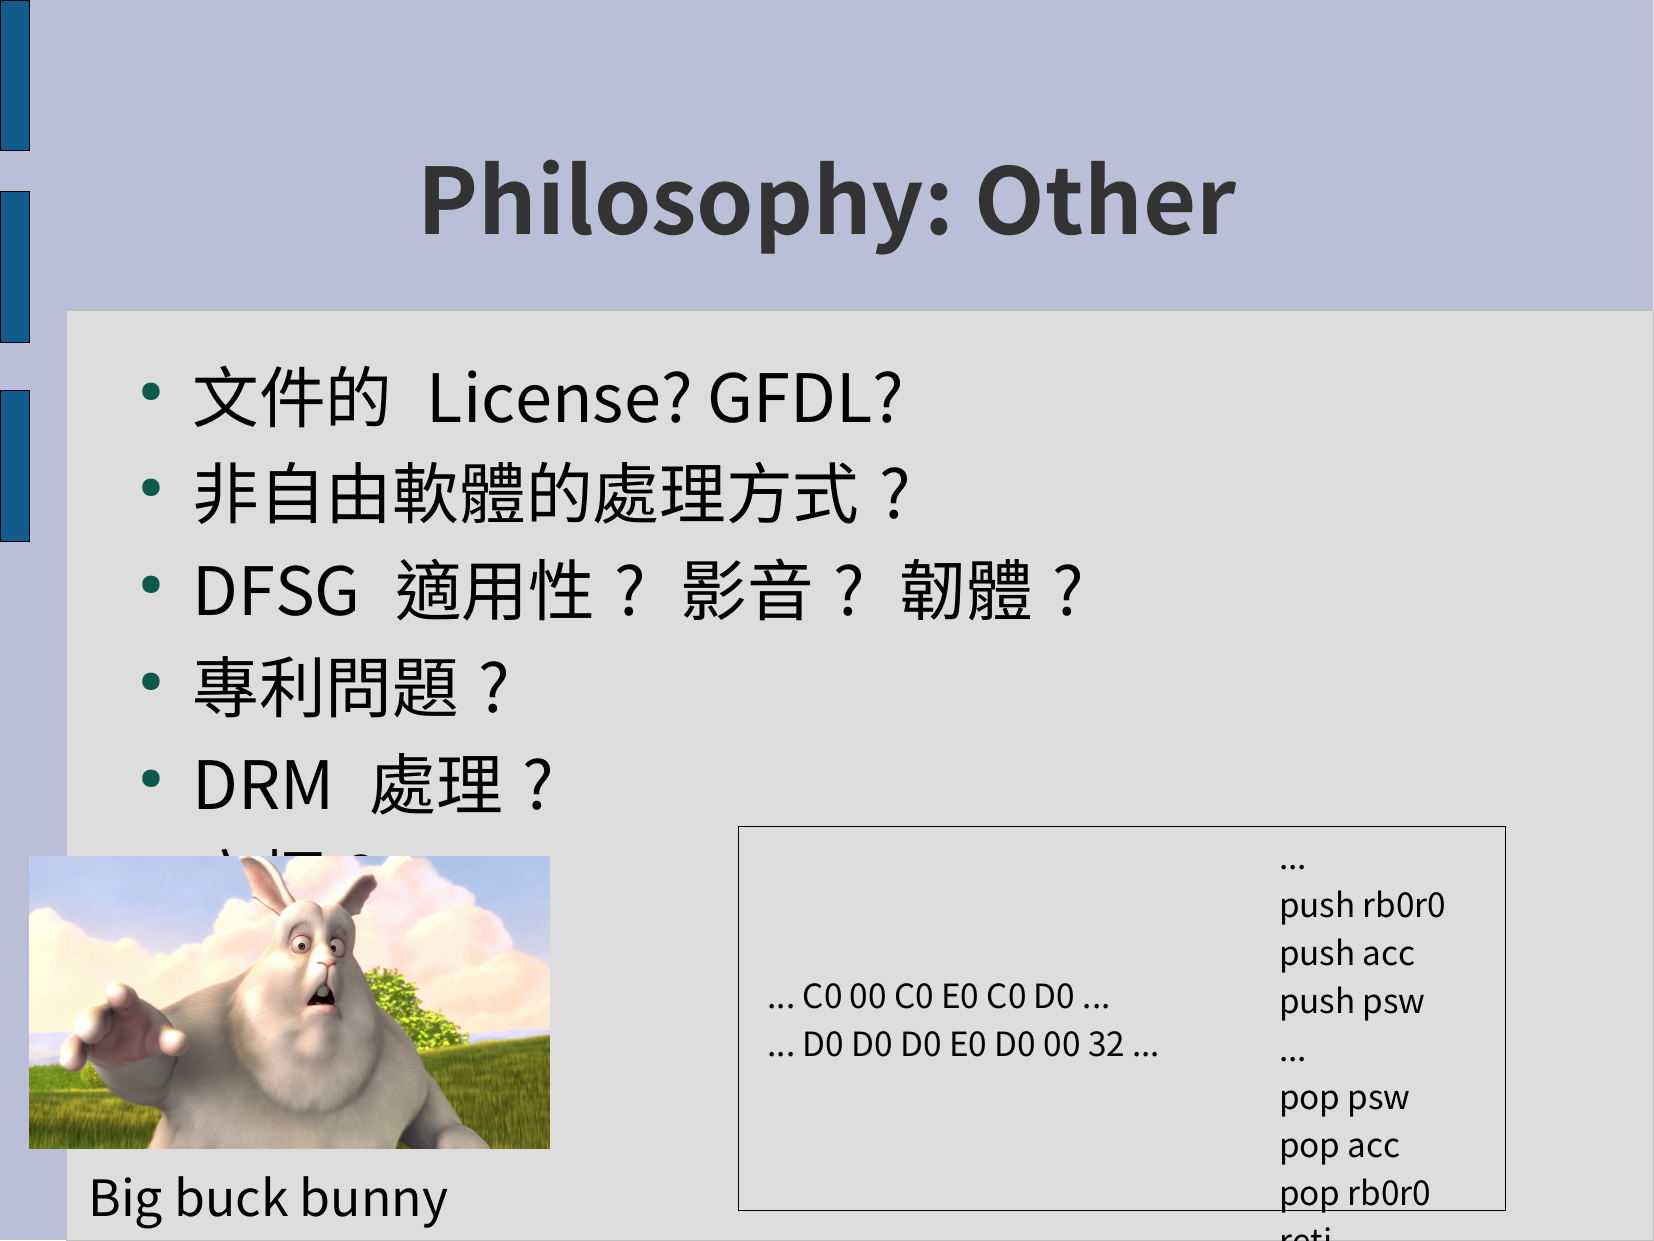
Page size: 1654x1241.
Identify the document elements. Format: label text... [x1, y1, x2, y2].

text_box Big buck bunny [88, 1158, 439, 1211]
title Philosophy: Other [121, 91, 1534, 299]
list 文件的 License? GFDL? 非自由軟體的處理方式? DFSG 適用性? 影音? 韌體? 專利問題? DRM 處理? 商標? [739, 827, 1505, 1164]
text_box ... push rb0r0 push acc push psw ... pop psw pop acc pop rb0r0 reti ... [1279, 830, 1447, 1182]
text_box ... C0 00 C0 E0 C0 D0 ... ... D0 D0 D0 E0 D0 00 32 ... [767, 969, 1237, 1093]
list 文件的 License? GFDL? 非自由軟體的處理方式? DFSG 適用性? 影音? 韌體? 專利問題? DRM 處理? 商標? [121, 344, 1534, 1164]
picture [29, 856, 550, 1150]
